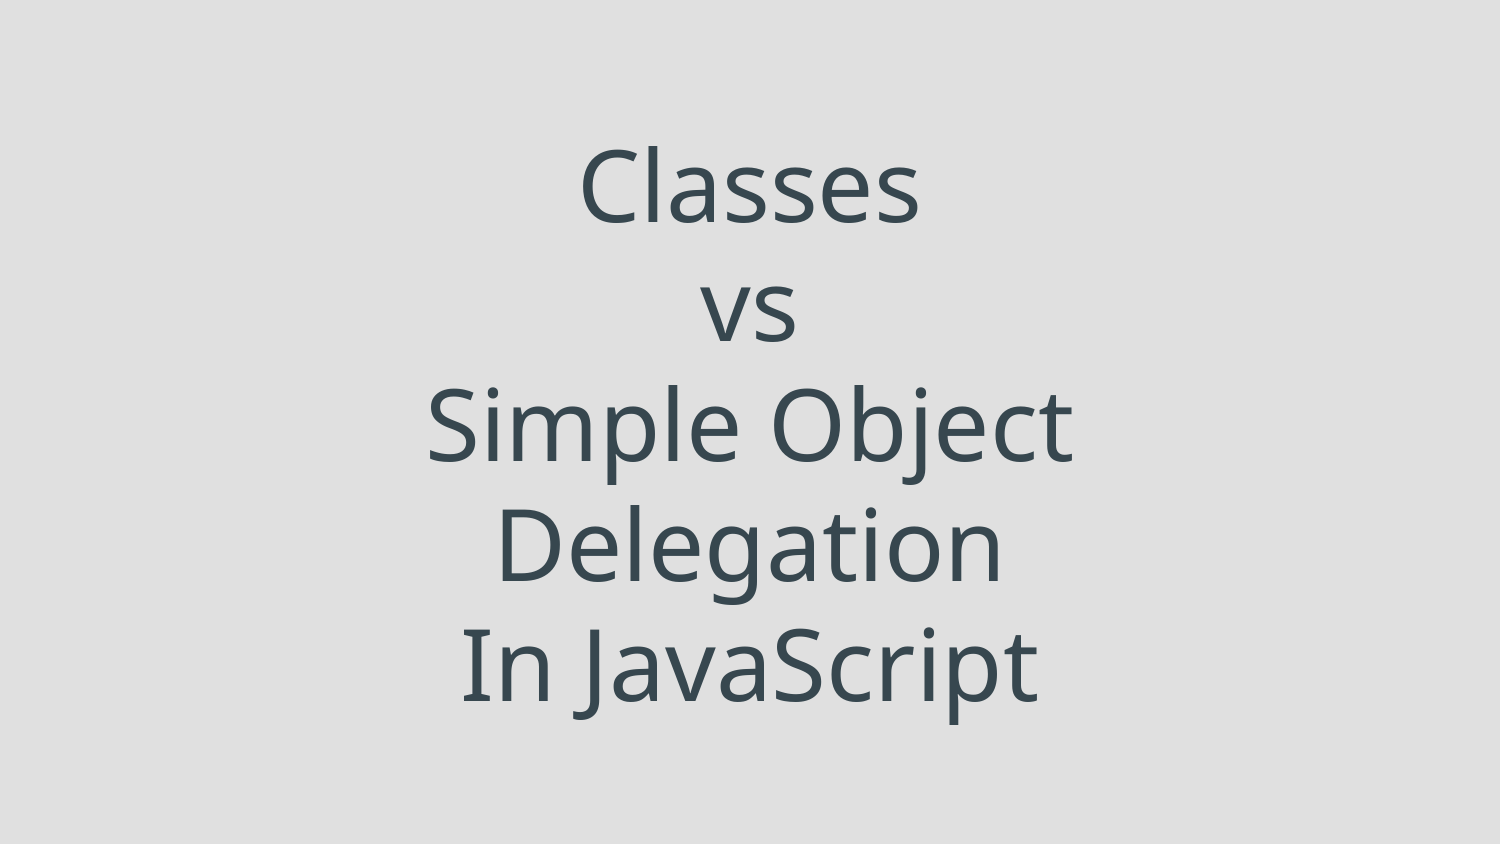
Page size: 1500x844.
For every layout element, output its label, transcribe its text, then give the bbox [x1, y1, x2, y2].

title Classes vs Simple Object Delegation In JavaScript [239, 86, 1261, 758]
